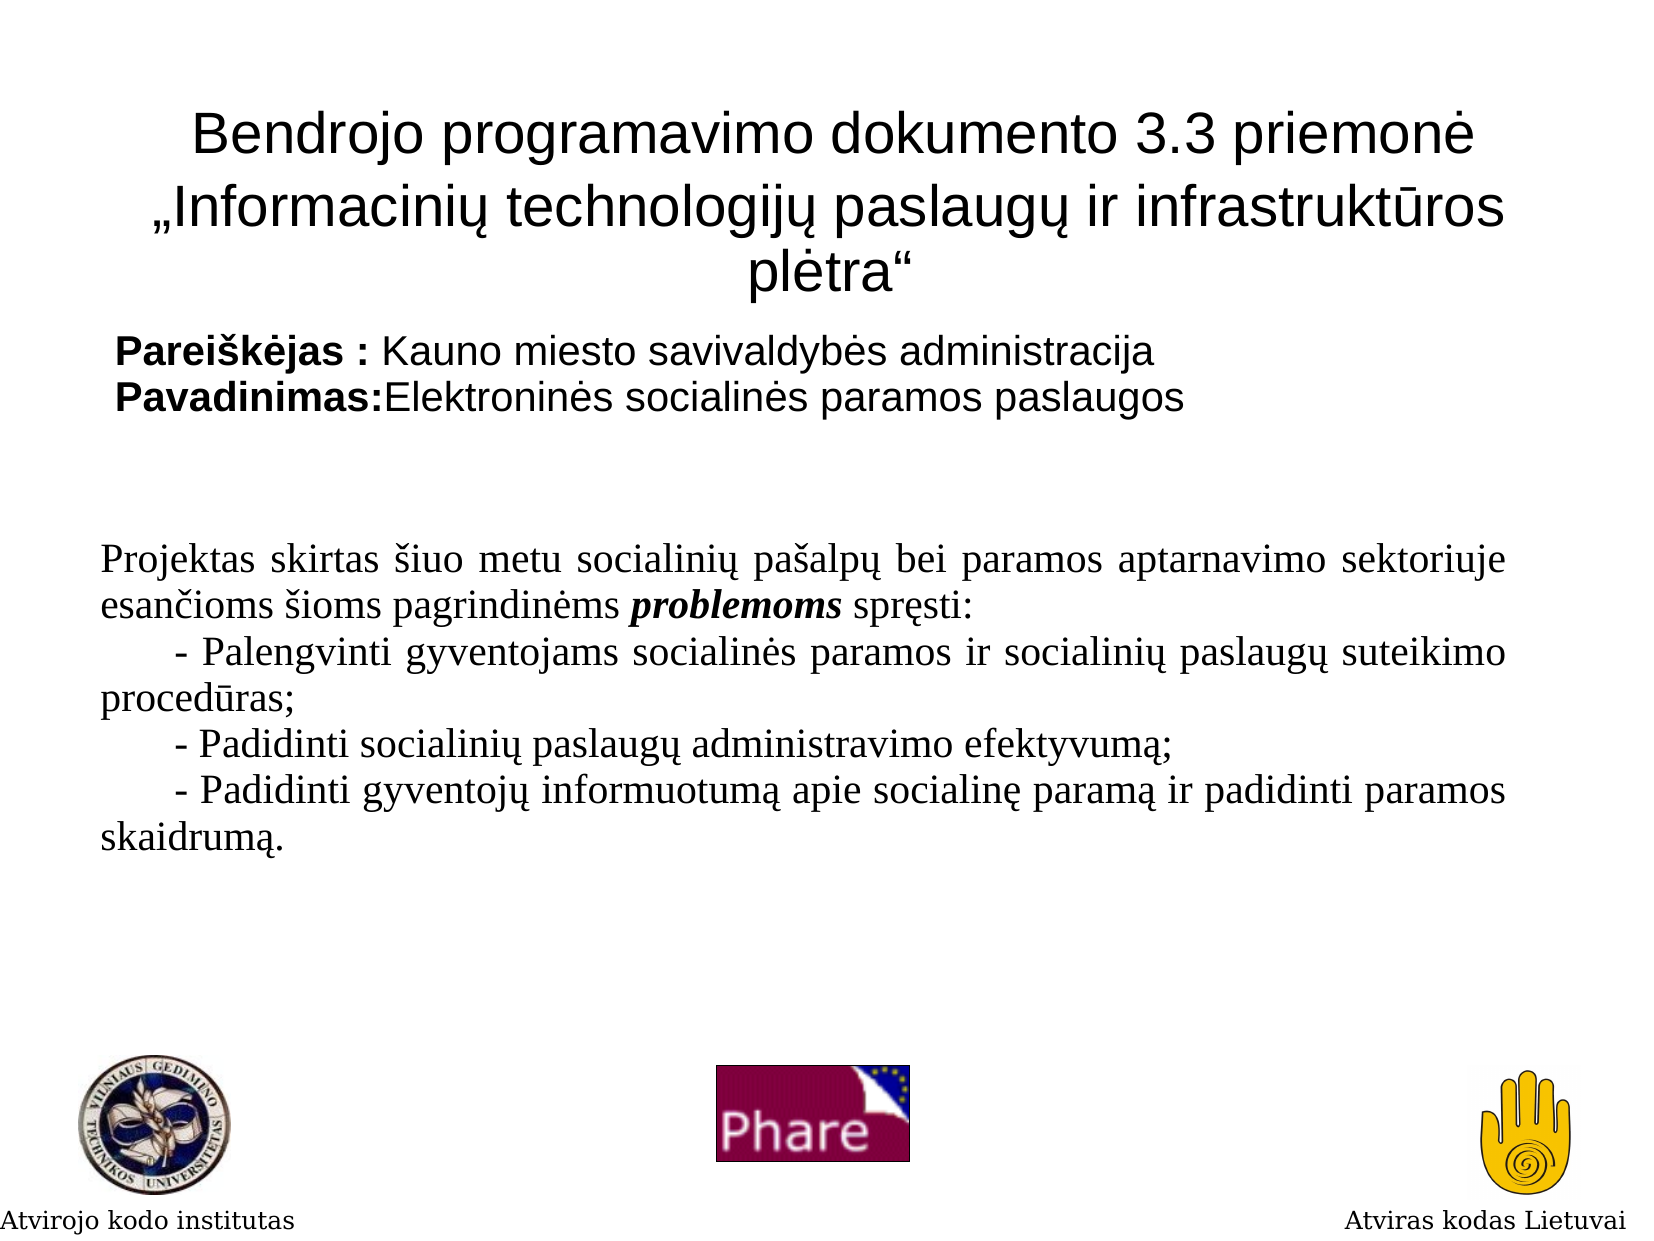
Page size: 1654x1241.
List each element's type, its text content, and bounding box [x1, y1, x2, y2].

picture [716, 1065, 910, 1162]
text_box Atviras kodas Lietuvai [1344, 1206, 1654, 1241]
text_box Pareiškėjas : Kauno miesto savivaldybės administracija Pavadinimas:Elektroninės socialinės paramos paslaugos [114, 327, 1387, 436]
picture [1467, 1065, 1581, 1200]
title Bendrojo programavimo dokumento 3.3 priemonė „Informacinių technologijų paslaugų ir infrastruktūros plėtra“ [65, 61, 1595, 314]
text_box Projektas skirtas šiuo metu socialinių pašalpų bei paramos aptarnavimo sektoriuje esančioms šioms pagrindinėms problemoms spręsti: - Palengvinti gyventojams socialinės paramos ir socialinių paslaugų suteikimo procedūras; - Padidinti socialinių paslaugų administravimo efektyvumą; - Padidinti gyventojų informuotumą apie socialinę paramą ir padidinti paramos skaidrumą. [100, 535, 1541, 919]
picture [78, 1055, 231, 1195]
text_box Atvirojo kodo institutas [0, 1206, 367, 1241]
